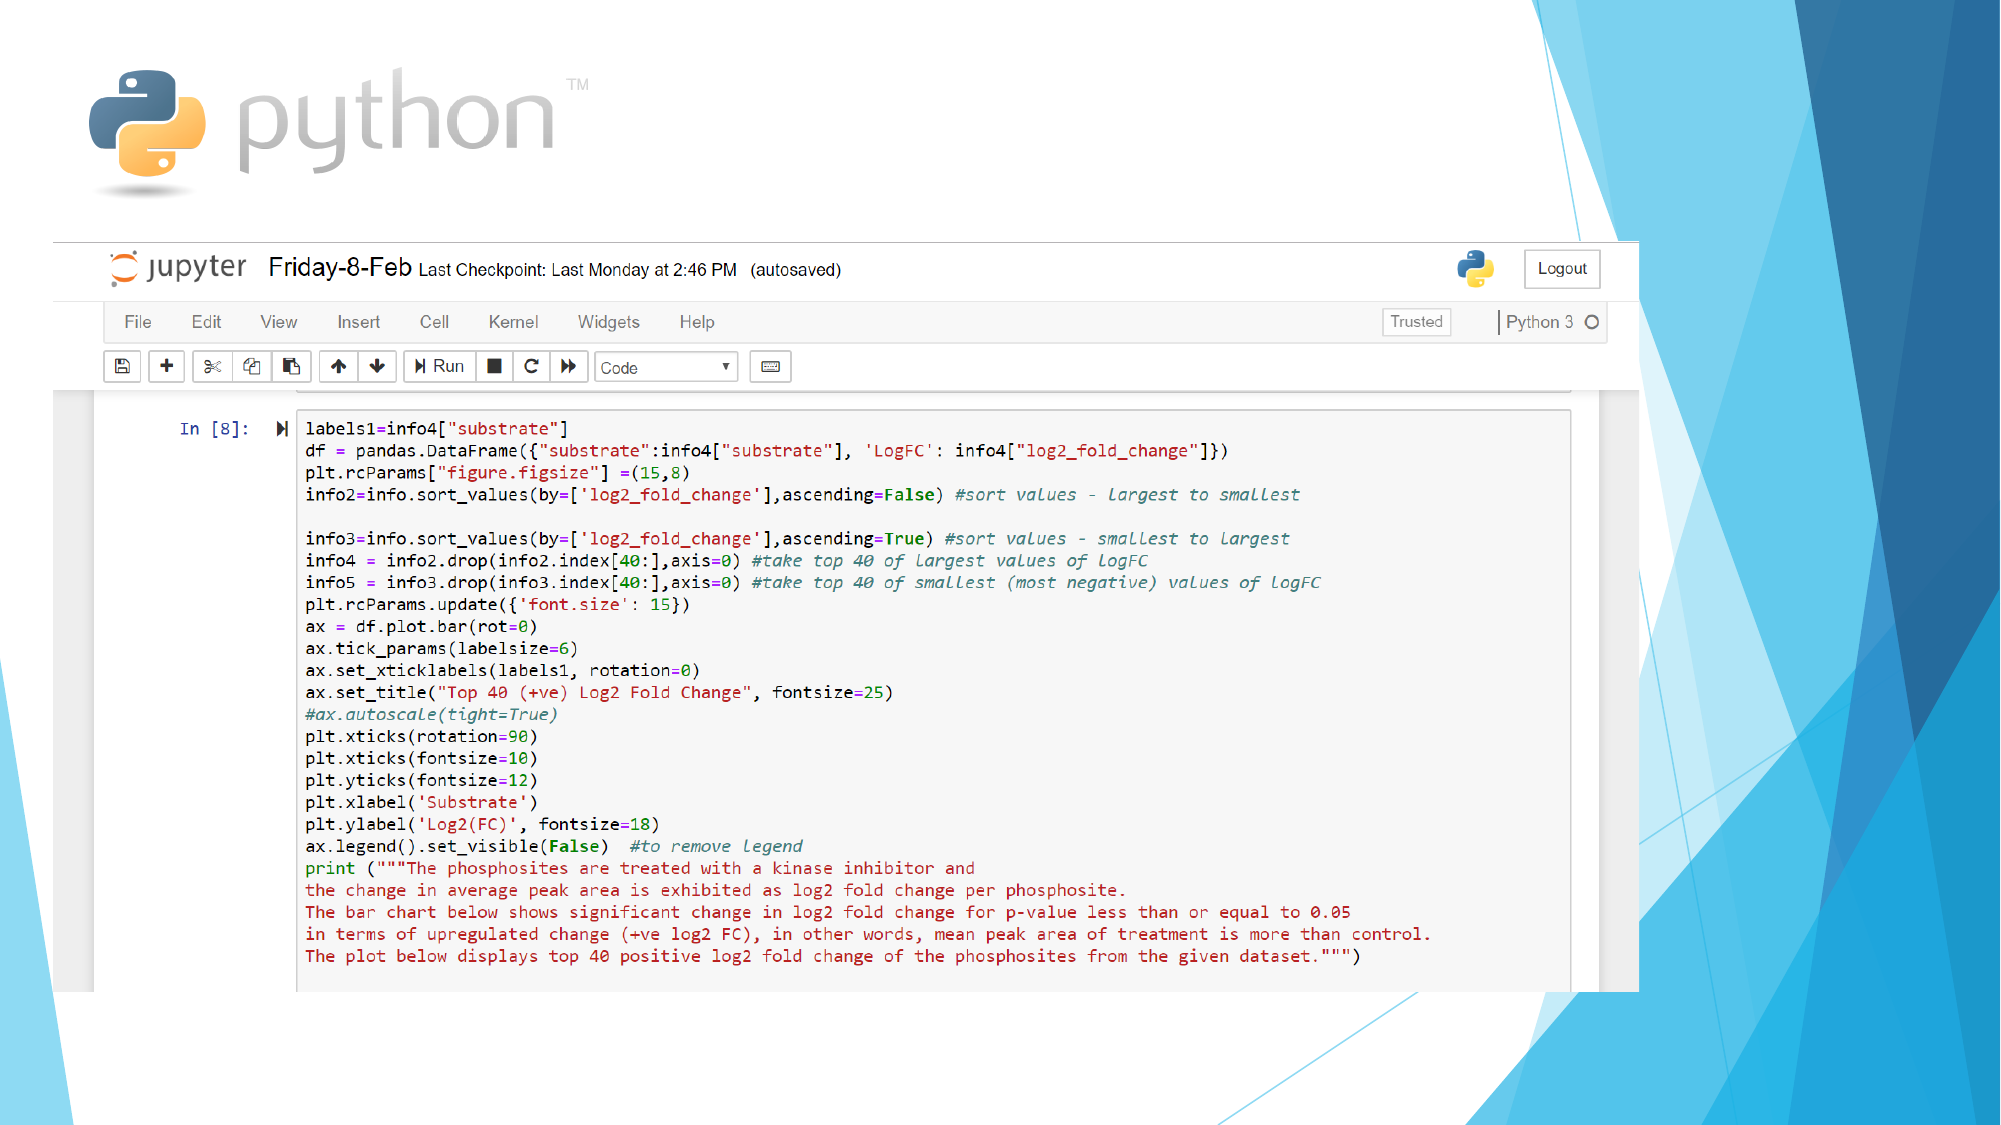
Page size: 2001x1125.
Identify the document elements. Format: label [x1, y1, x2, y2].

picture [75, 51, 677, 204]
picture [44, 241, 1640, 992]
